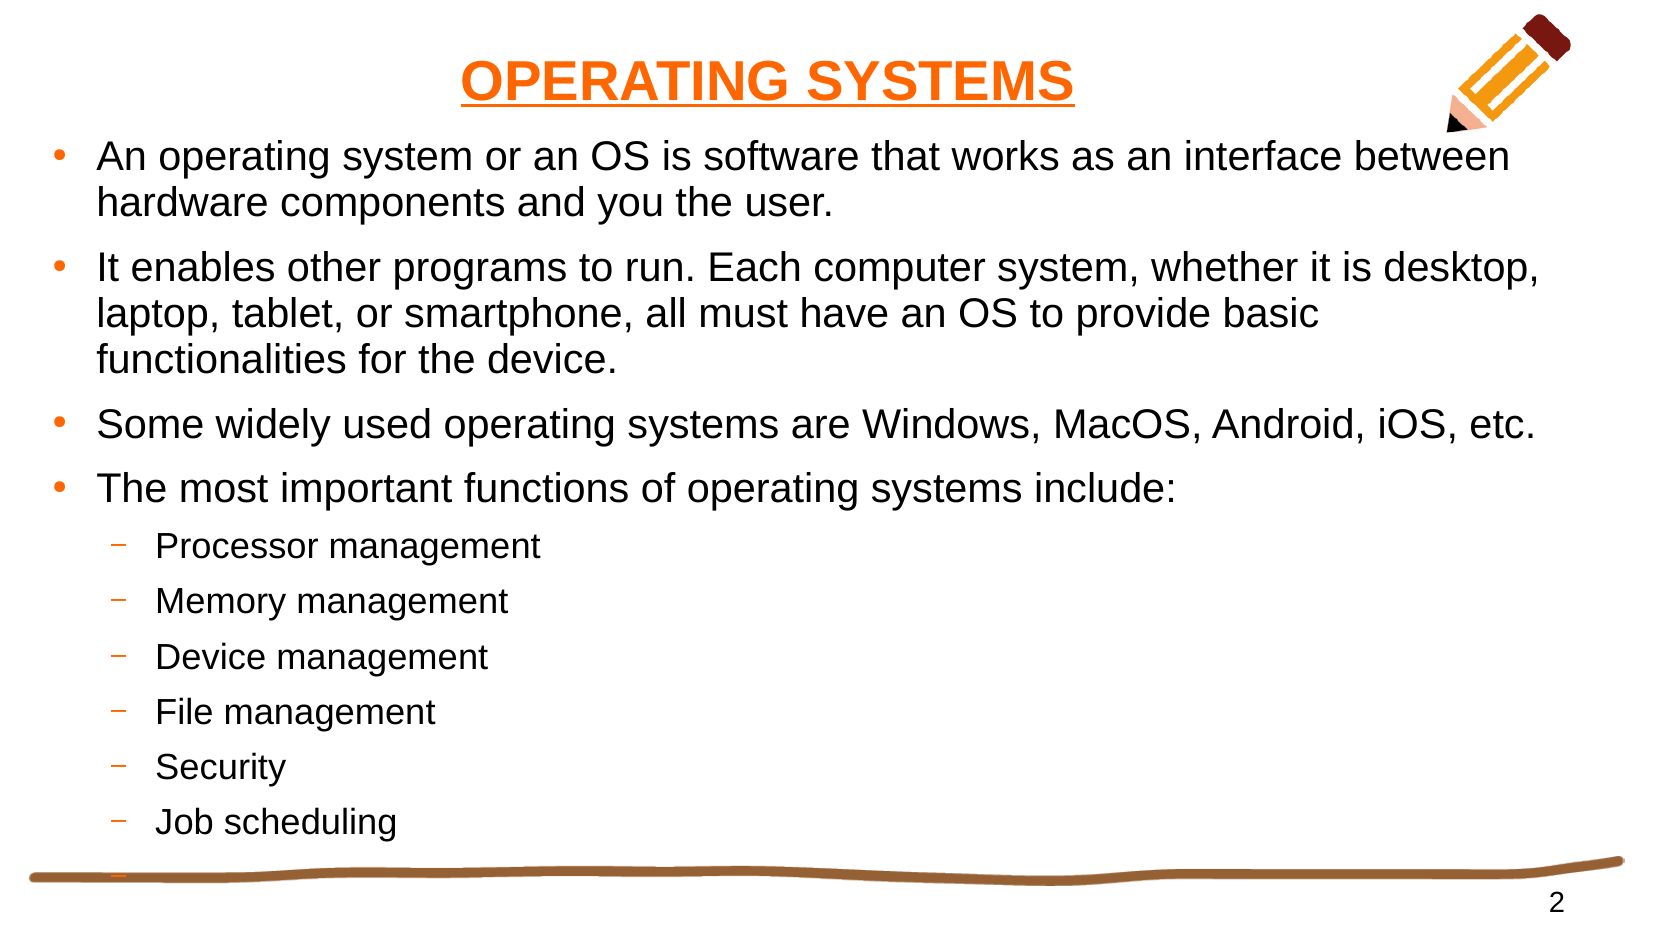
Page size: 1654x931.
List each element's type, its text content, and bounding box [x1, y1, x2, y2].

title OPERATING SYSTEMS [88, 29, 1447, 132]
list An operating system or an OS is software that works as an interface between hardware components and you the user. It enables other programs to run. Each computer system, whether it is desktop, laptop, tablet, or smartphone, all must have an OS to provide basic functionalities for the device. Some widely used operating systems are Windows, MacOS, Android, iOS, etc. The most important functions of operating systems include: Processor management Memory management Device management File management Security Job scheduling [37, 132, 1576, 857]
picture [1446, 14, 1571, 132]
picture [29, 856, 1625, 886]
